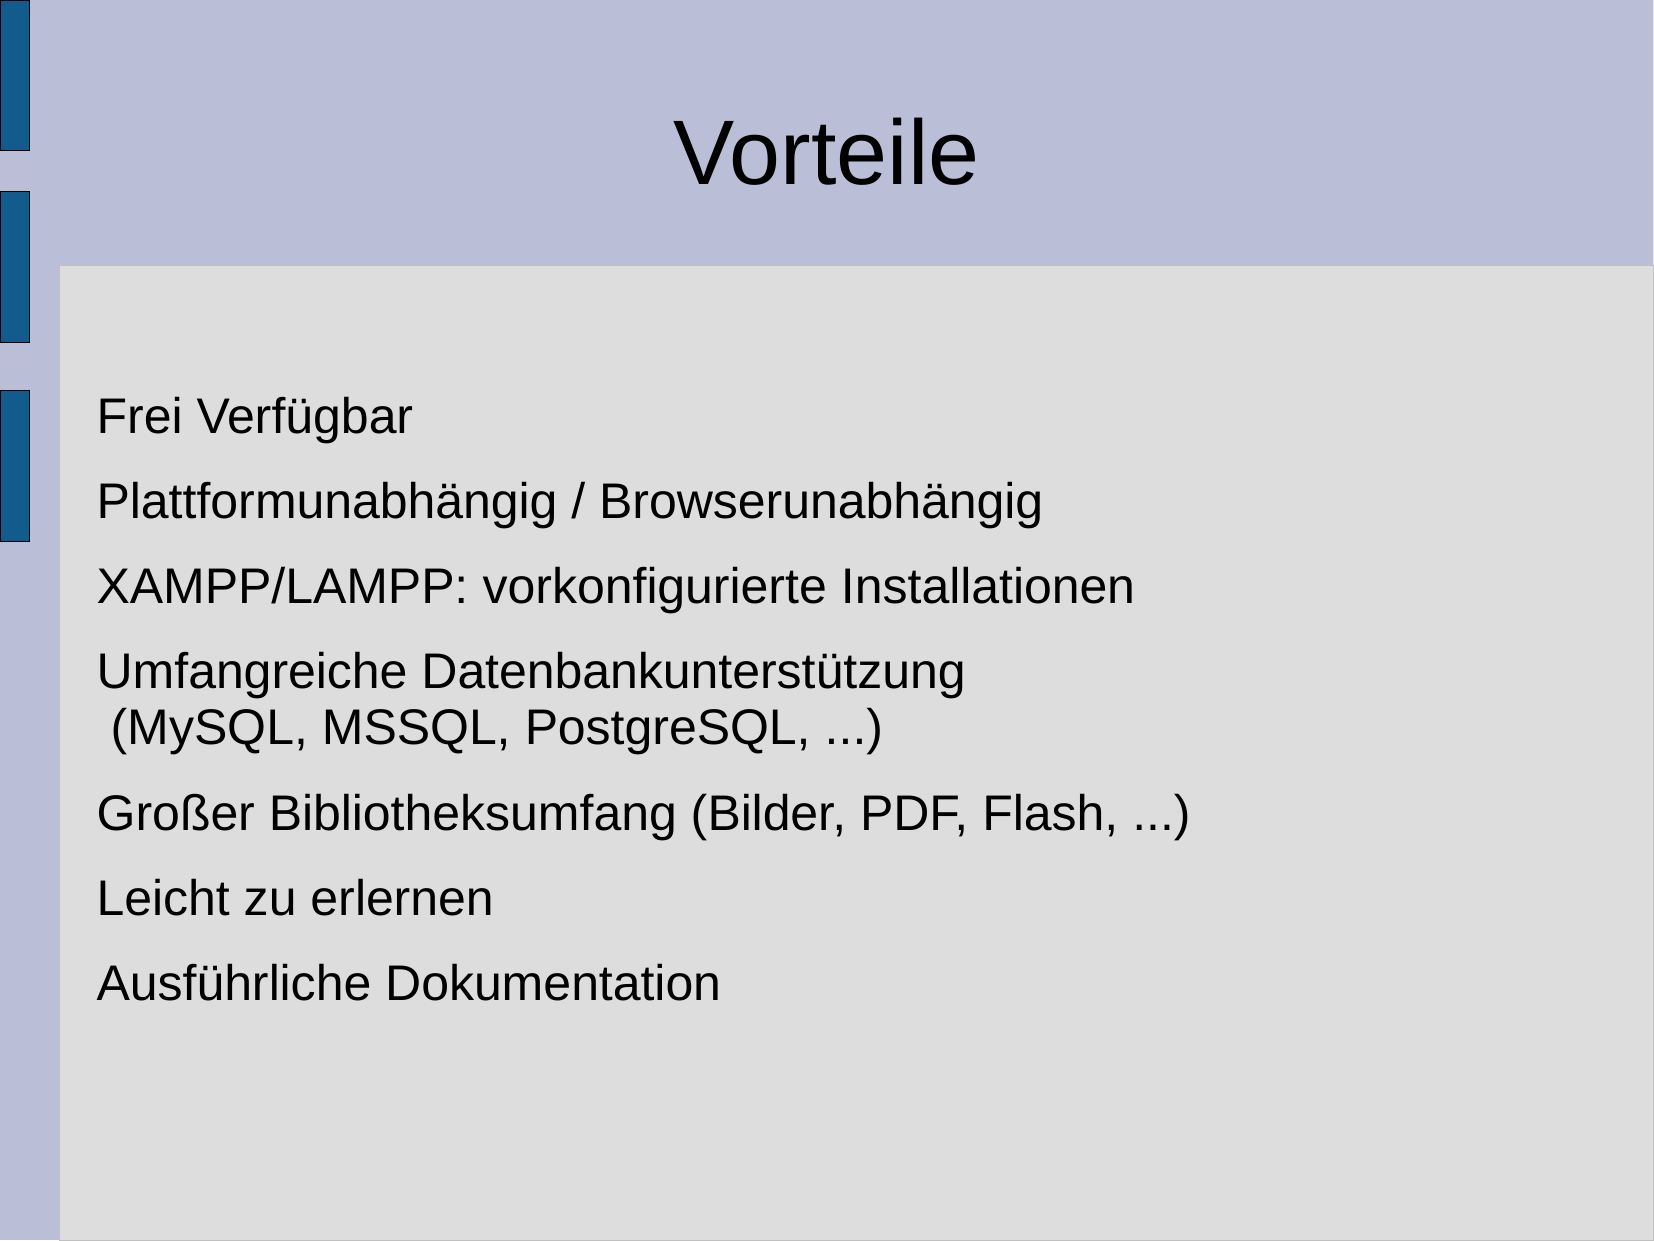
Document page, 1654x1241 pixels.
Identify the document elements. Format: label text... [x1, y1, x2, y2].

title Vorteile [82, 56, 1571, 250]
subtitle Frei Verfügbar Plattformunabhängig / Browserunabhängig XAMPP/LAMPP: vorkonfigurierte Installationen Umfangreiche Datenbankunterstützung (MySQL, MSSQL, PostgreSQL, ...) Großer Bibliotheksumfang (Bilder, PDF, Flash, ...) Leicht zu erlernen Ausführliche Dokumentation [82, 297, 1571, 1102]
